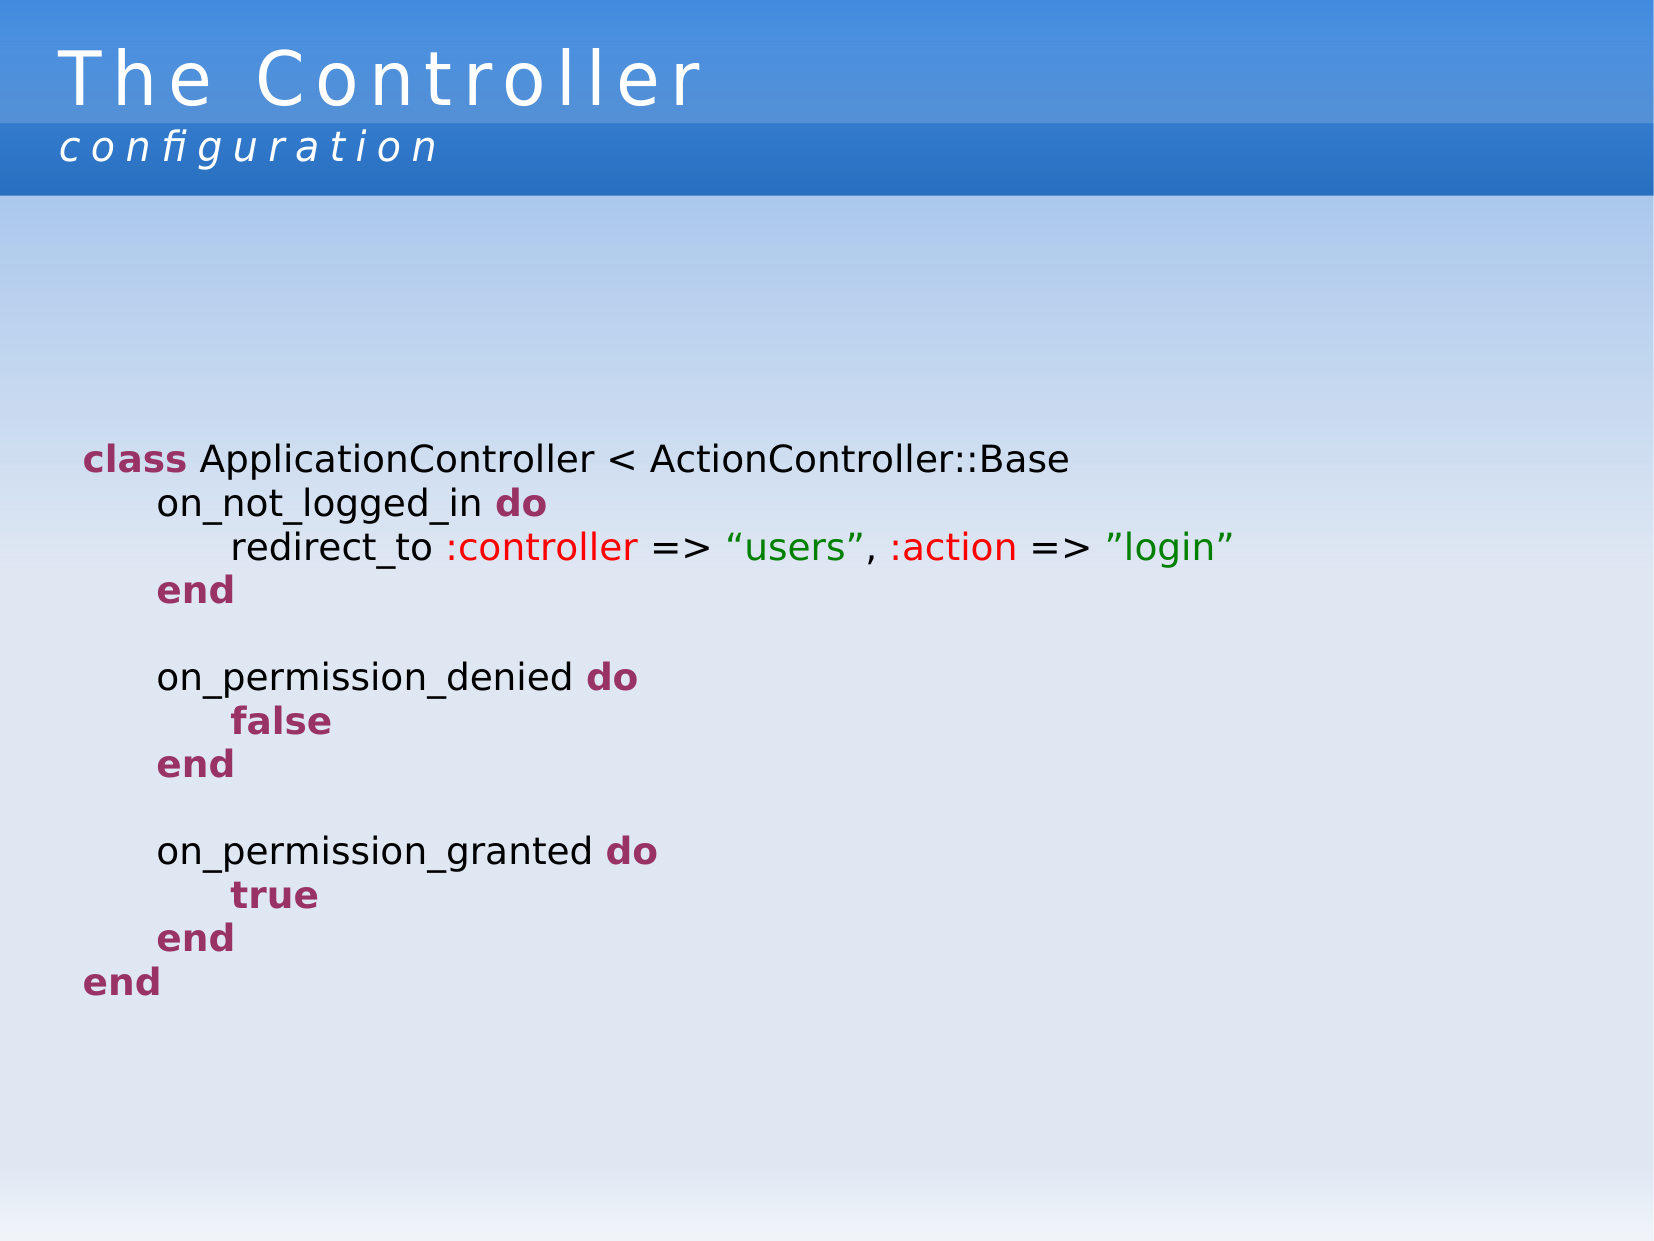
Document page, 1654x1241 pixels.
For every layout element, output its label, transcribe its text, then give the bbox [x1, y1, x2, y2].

title The Controller configuration [59, 35, 1576, 172]
subtitle class ApplicationController < ActionController::Base on_not_logged_in do redirect_to :controller => “users”, :action => ”login” end on_permission_denied do false end on_permission_granted do true end end [82, 297, 1571, 1102]
picture [0, 0, 1654, 1241]
